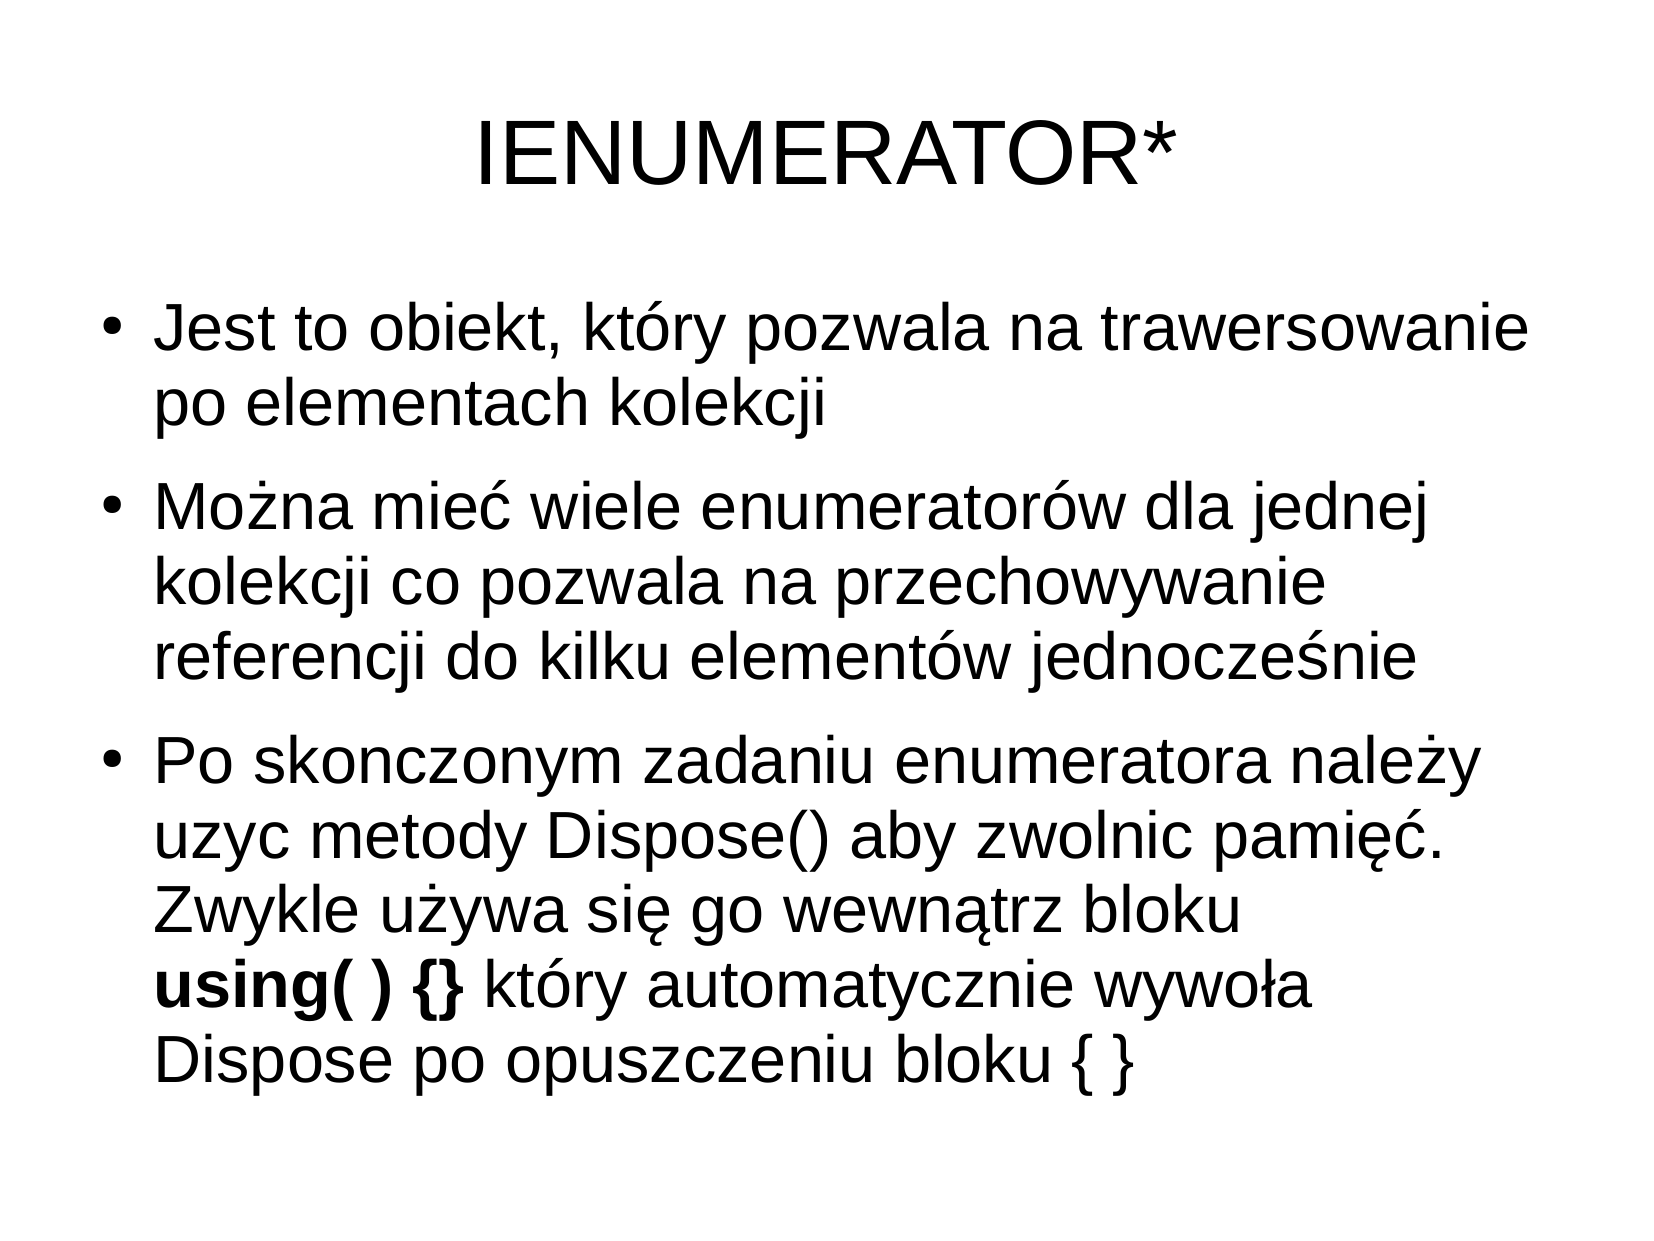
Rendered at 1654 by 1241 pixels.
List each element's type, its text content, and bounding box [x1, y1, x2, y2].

list Jest to obiekt, który pozwala na trawersowanie po elementach kolekcji Można mieć wiele enumeratorów dla jednej kolekcji co pozwala na przechowywanie referencji do kilku elementów jednocześnie Po skonczonym zadaniu enumeratora należy uzyc metody Dispose() aby zwolnic pamięć. Zwykle używa się go wewnątrz bloku using( ) {} który automatycznie wywoła Dispose po opuszczeniu bloku { } [82, 290, 1571, 1202]
title IENUMERATOR* [82, 49, 1571, 257]
